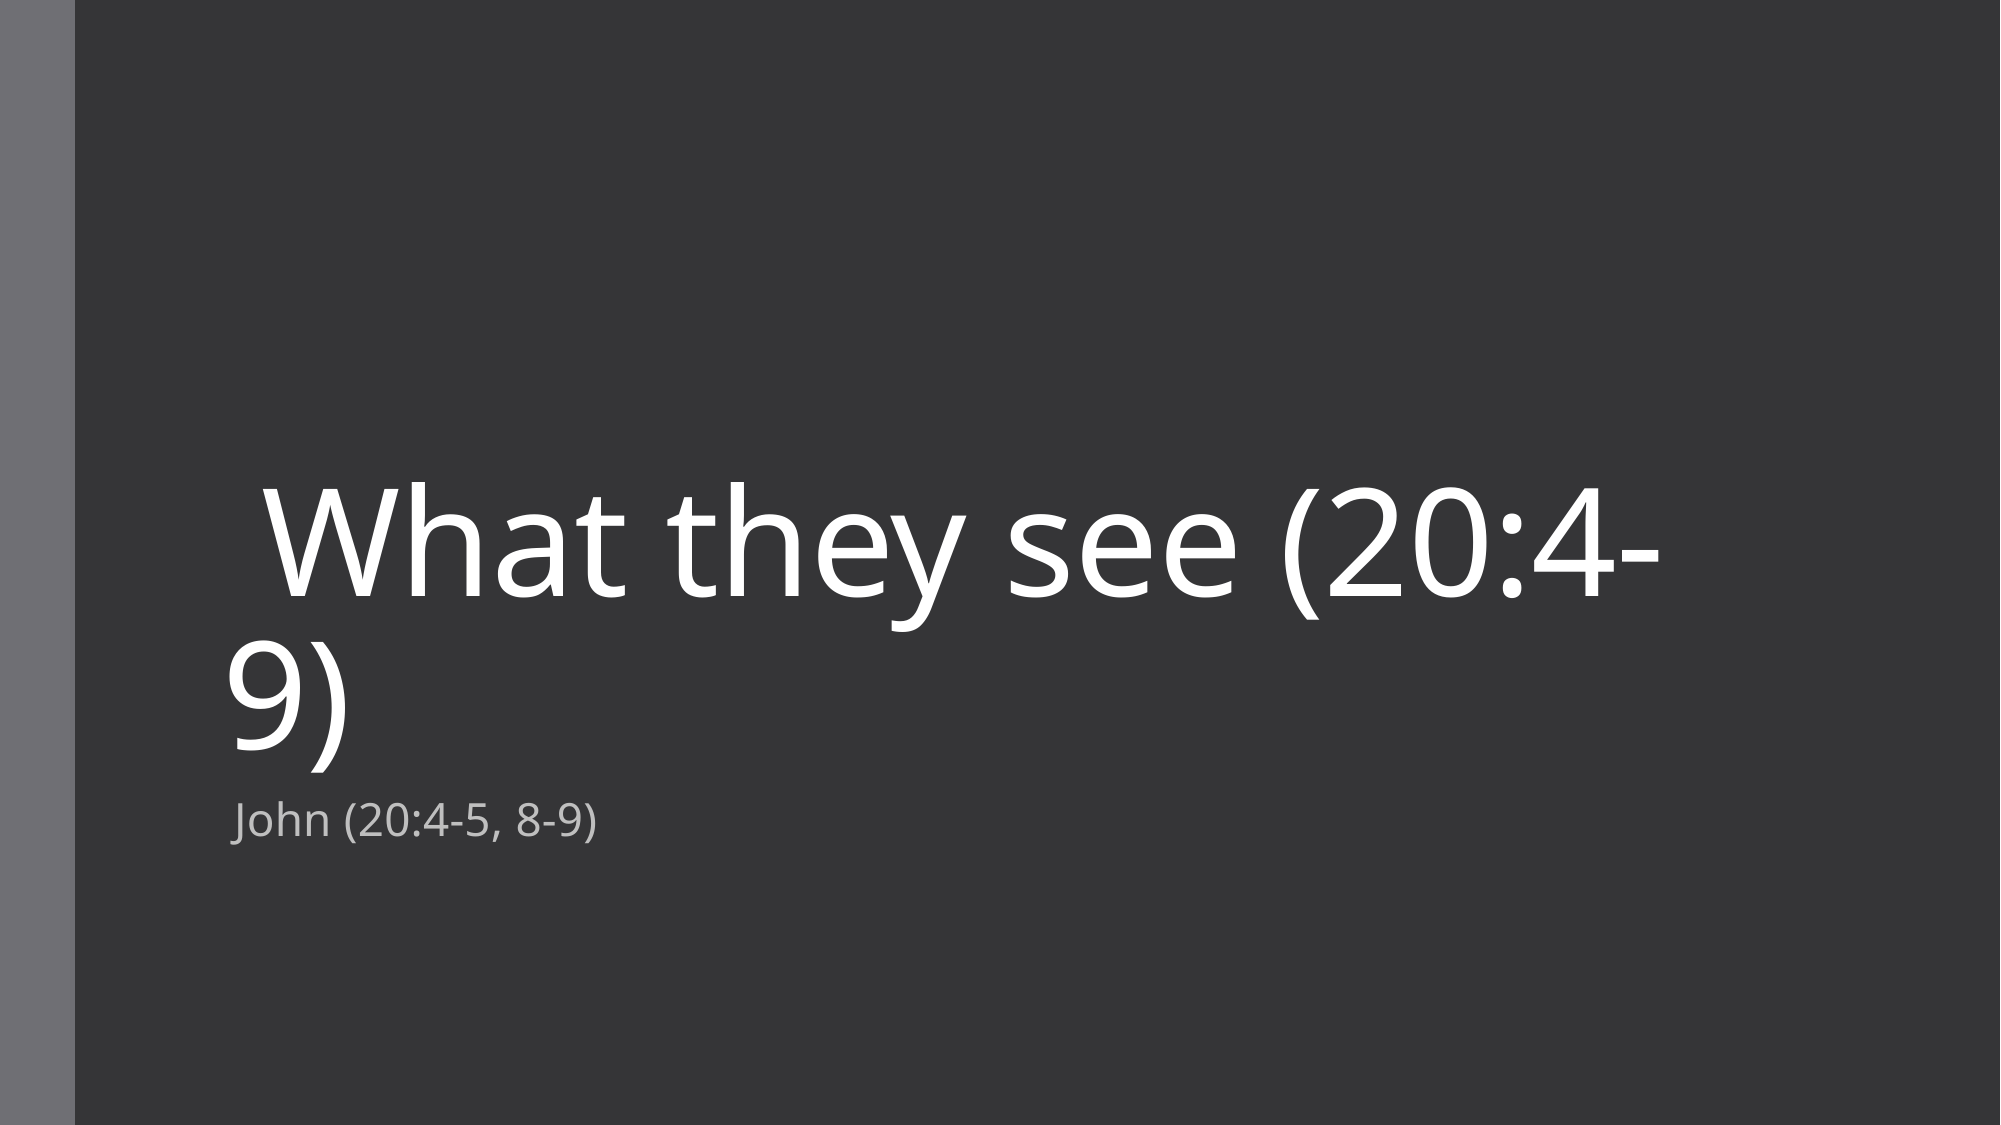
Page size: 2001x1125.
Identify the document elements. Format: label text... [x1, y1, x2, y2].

subtitle John (20:4-5, 8-9) [206, 787, 1752, 1066]
title What they see (20:4-9) [206, 124, 1752, 787]
